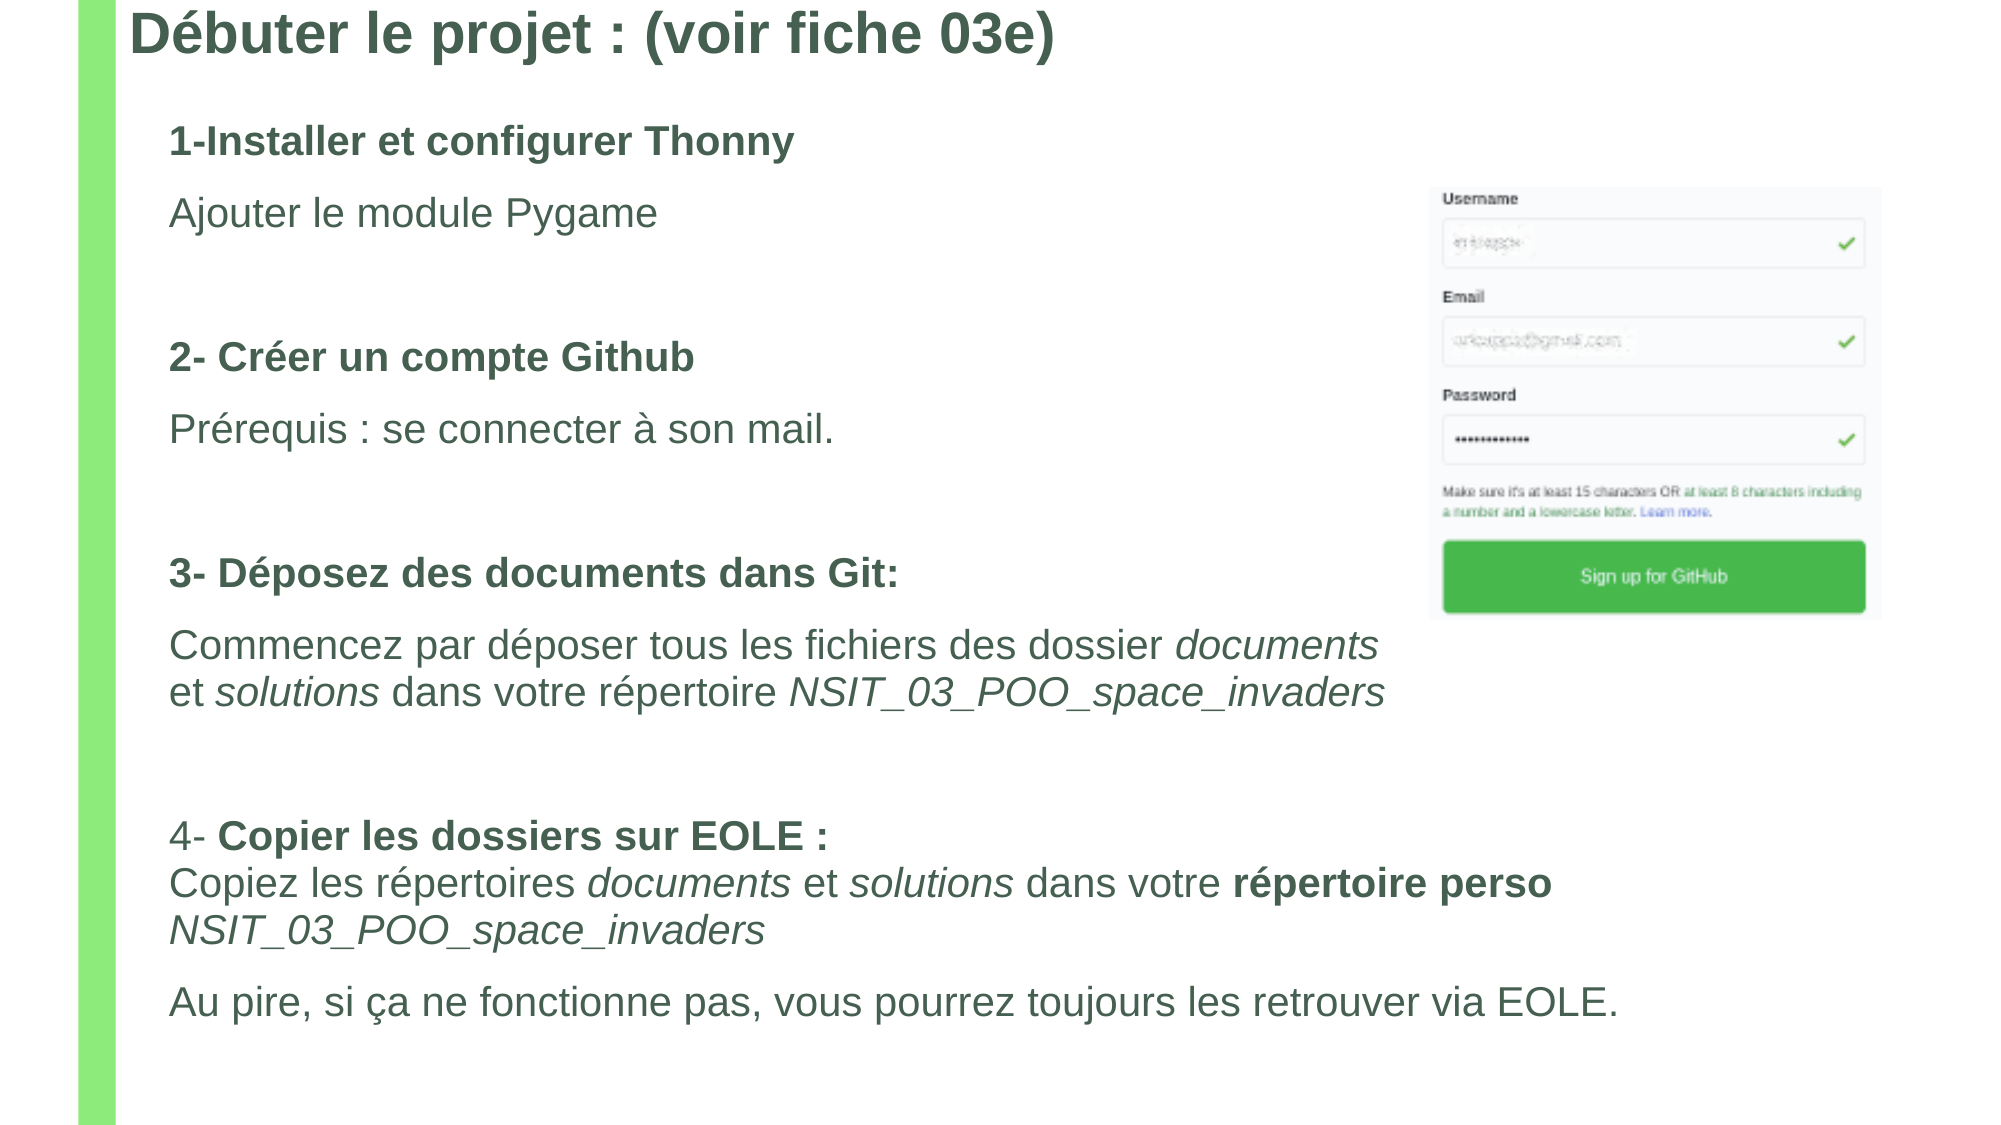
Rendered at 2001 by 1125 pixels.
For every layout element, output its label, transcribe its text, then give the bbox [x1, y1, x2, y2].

text_box Débuter le projet : (voir fiche 03e) [114, 0, 2000, 107]
text_box 1-Installer et configurer Thonny Ajouter le module Pygame 2- Créer un compte Github Prérequis : se connecter à son mail. 3- Déposez des documents dans Git: Commencez par déposer tous les fichiers des dossier documents et solutions dans votre répertoire NSIT_03_POO_space_invaders 4- Copier les dossiers sur EOLE : Copiez les répertoires documents et solutions dans votre répertoire perso NSIT_03_POO_space_invaders Au pire, si ça ne fonctionne pas, vous pourrez toujours les retrouver via EOLE. [154, 110, 2000, 1125]
picture [1429, 187, 1882, 620]
